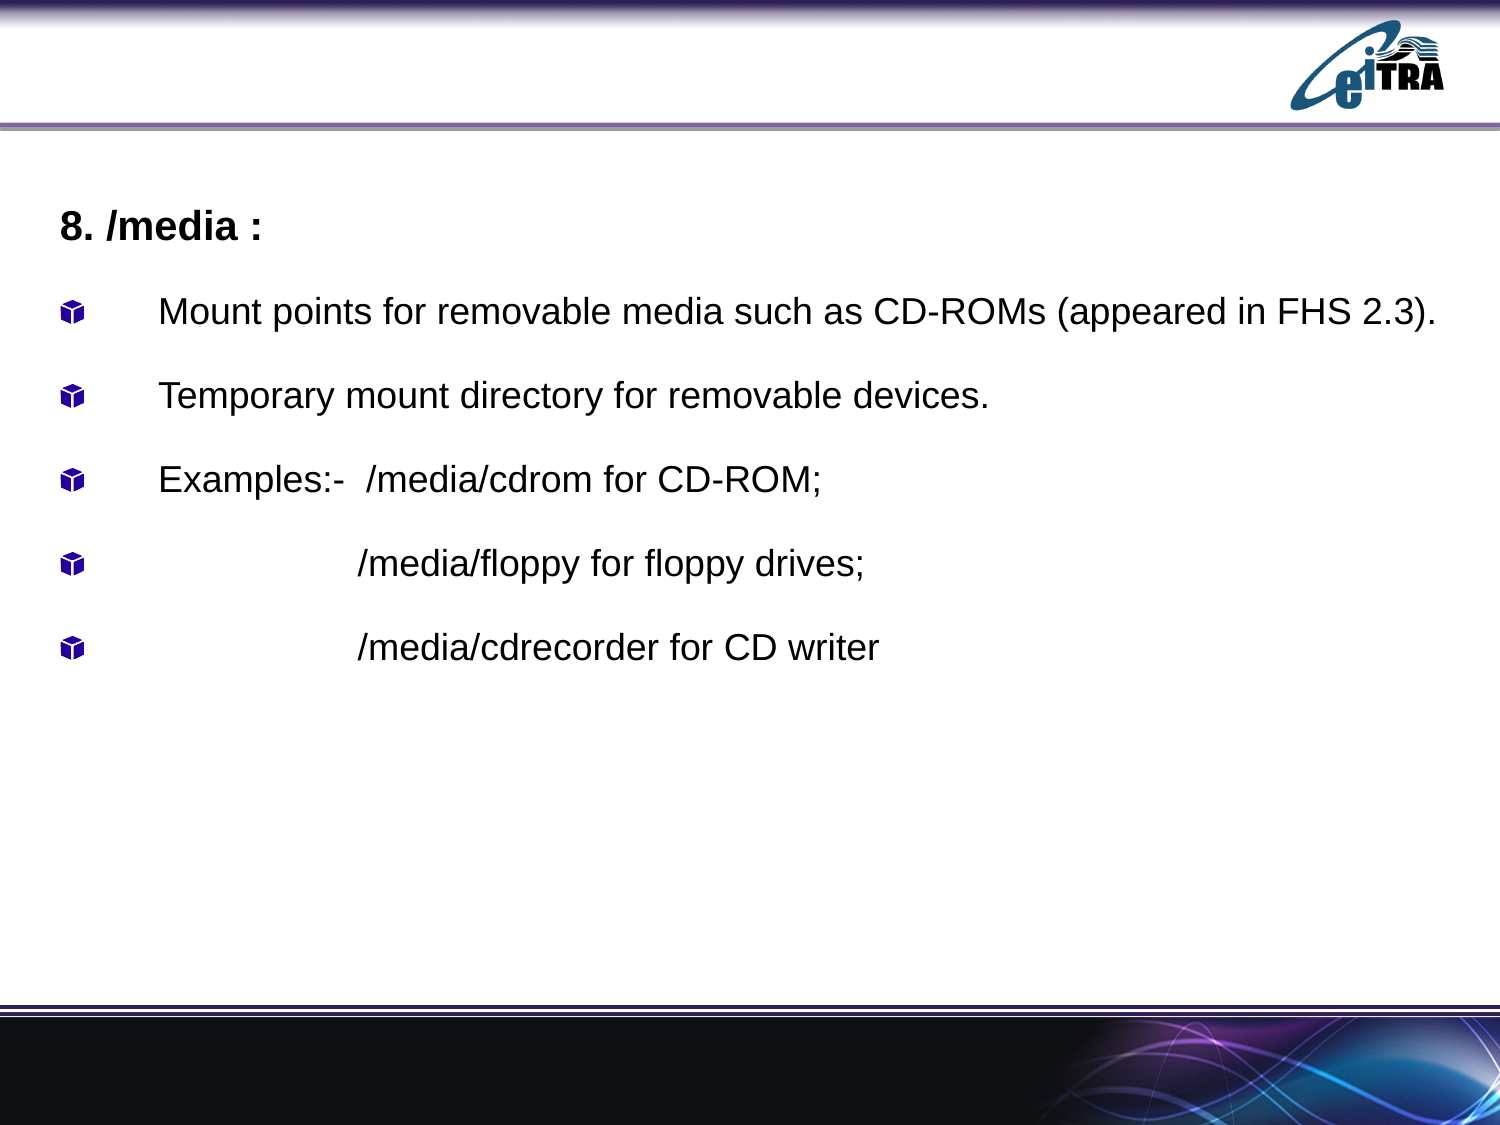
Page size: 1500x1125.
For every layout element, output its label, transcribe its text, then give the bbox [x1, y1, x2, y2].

picture [0, 1005, 1500, 1125]
text_box 8. /media : Mount points for removable media such as CD-ROMs (appeared in FHS 2.3). Temporary mount directory for removable devices. Examples:- /media/cdrom for CD-ROM; /media/floppy for floppy drives; /media/cdrecorder for CD writer [45, 195, 1456, 750]
picture [0, 0, 1500, 146]
